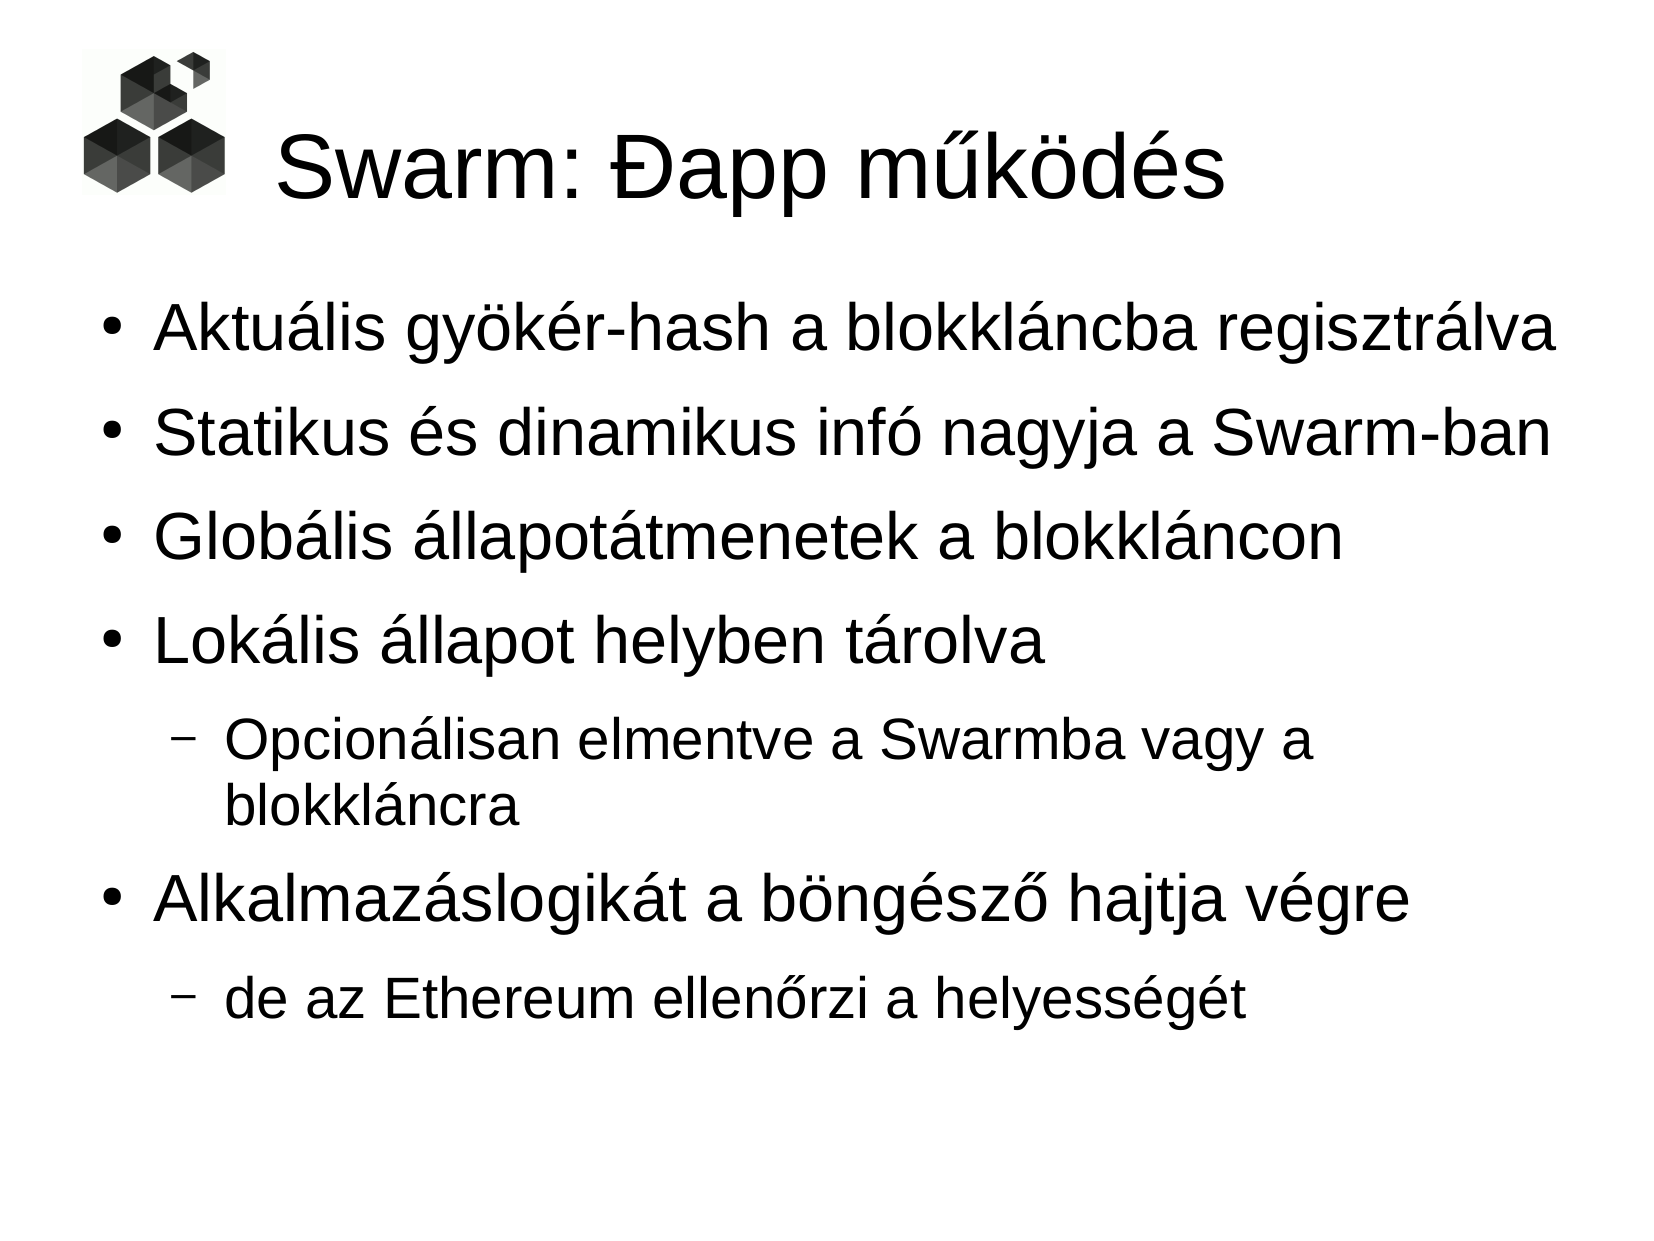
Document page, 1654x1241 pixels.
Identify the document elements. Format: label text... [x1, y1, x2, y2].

picture [82, 49, 226, 196]
list Aktuális gyökér-hash a blokkláncba regisztrálva Statikus és dinamikus infó nagyja a Swarm-ban Globális állapotátmenetek a blokkláncon Lokális állapot helyben tárolva Opcionálisan elmentve a Swarmba vagy a blokkláncra Alkalmazáslogikát a böngésző hajtja végre de az Ethereum ellenőrzi a helyességét [82, 290, 1571, 1010]
title Swarm: Đapp működés [274, 94, 1591, 241]
